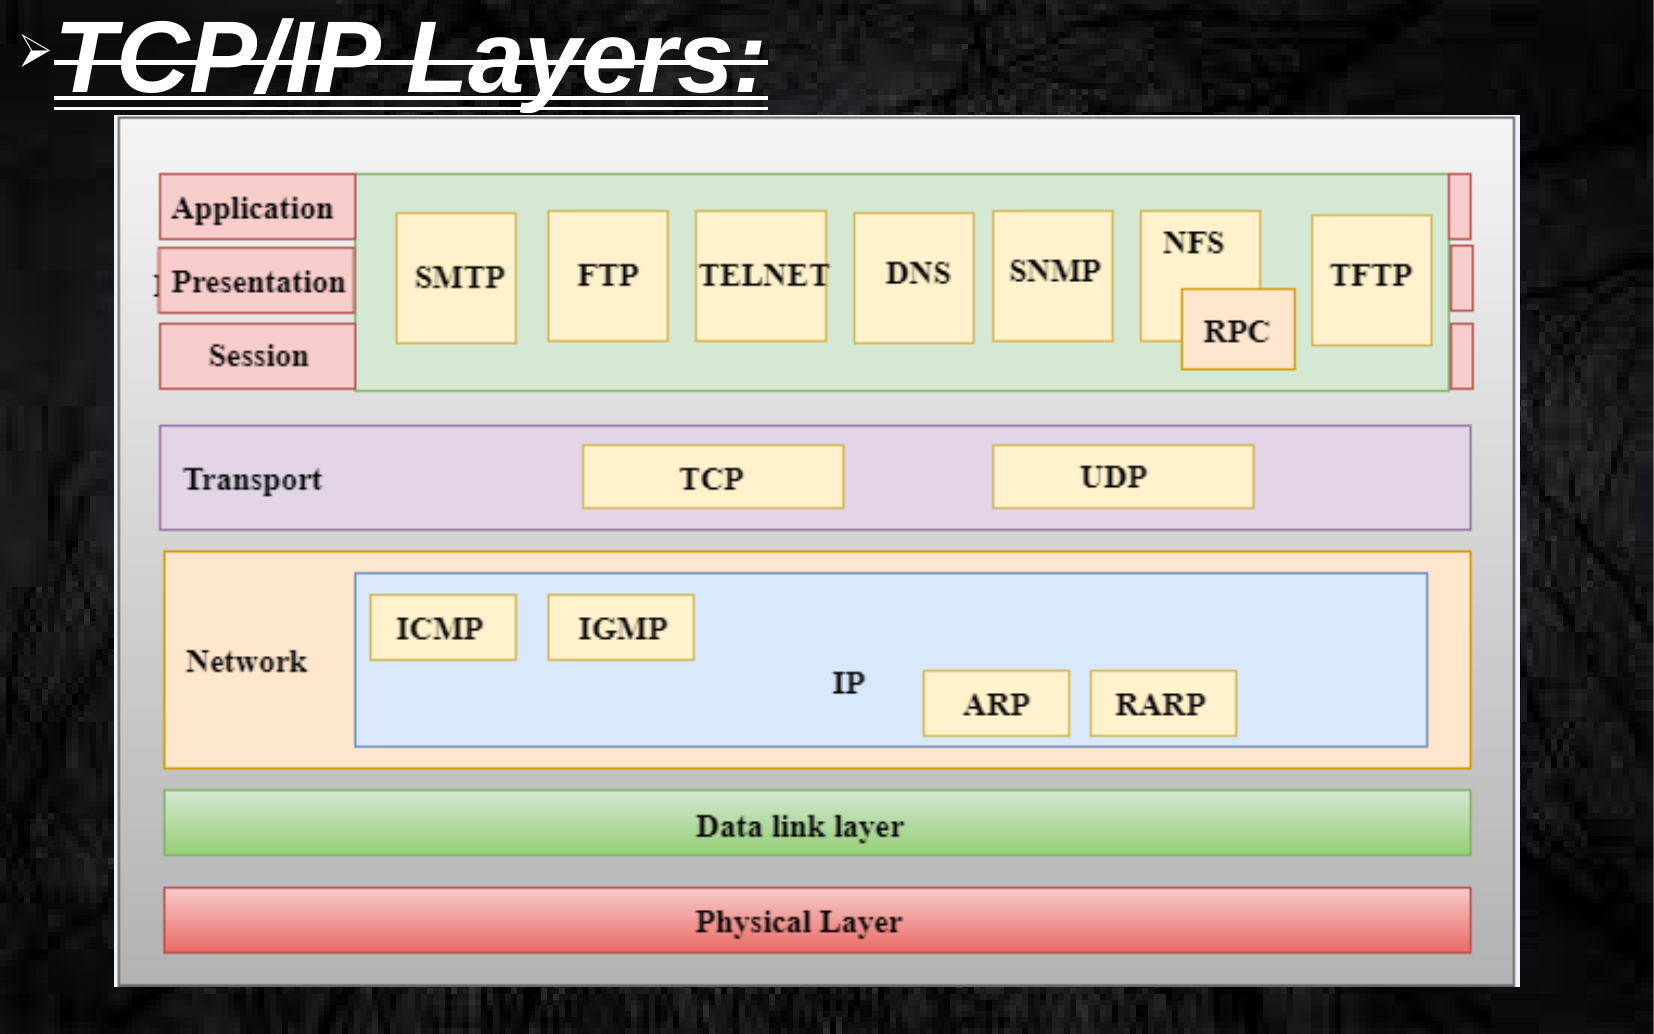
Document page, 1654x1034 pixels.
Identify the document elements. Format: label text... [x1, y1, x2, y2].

title TCP/IP Layers: [17, 0, 1506, 143]
picture [0, 0, 1654, 1034]
